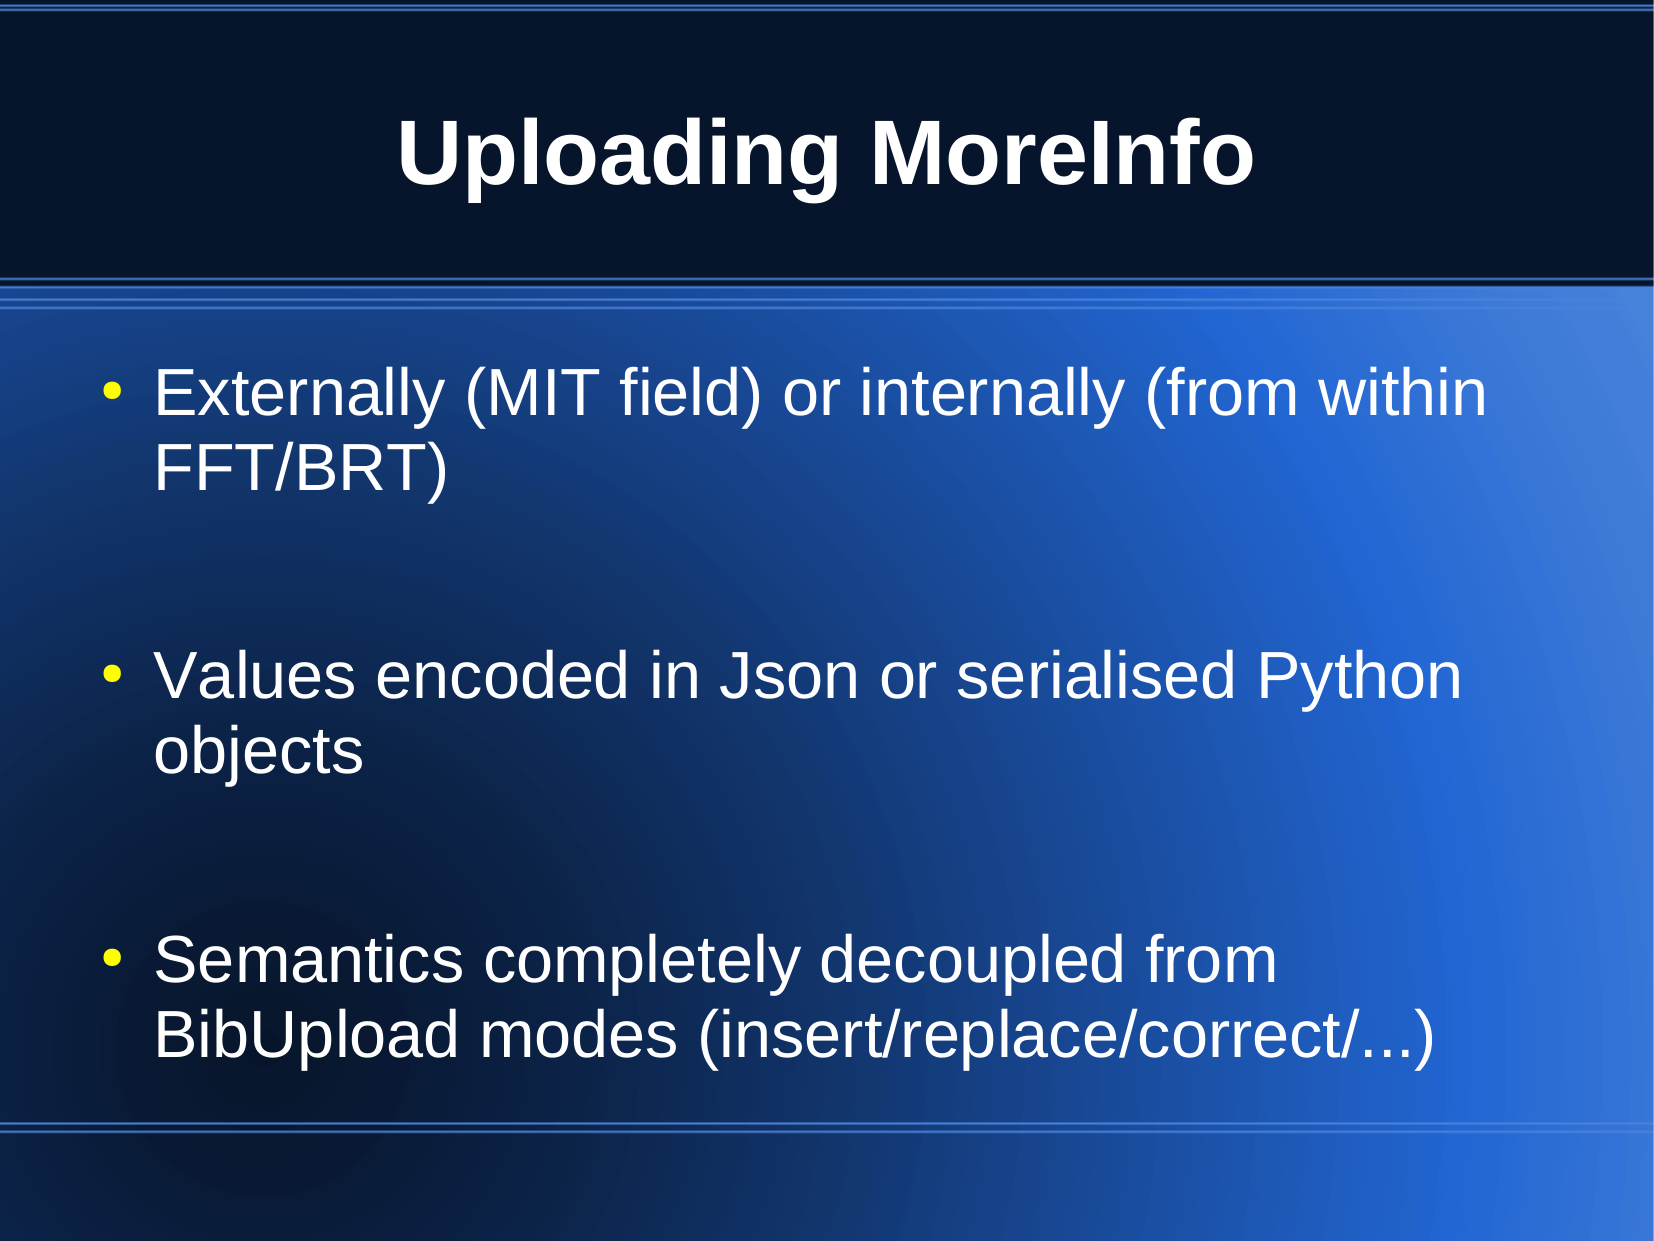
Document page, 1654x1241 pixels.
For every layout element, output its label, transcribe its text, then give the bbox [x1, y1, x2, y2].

list Externally (MIT field) or internally (from within FFT/BRT) Values encoded in Json or serialised Python objects Semantics completely decoupled from BibUpload modes (insert/replace/correct/...) [82, 355, 1571, 1174]
title Uploading MoreInfo [82, 49, 1571, 257]
picture [0, 0, 1654, 1241]
